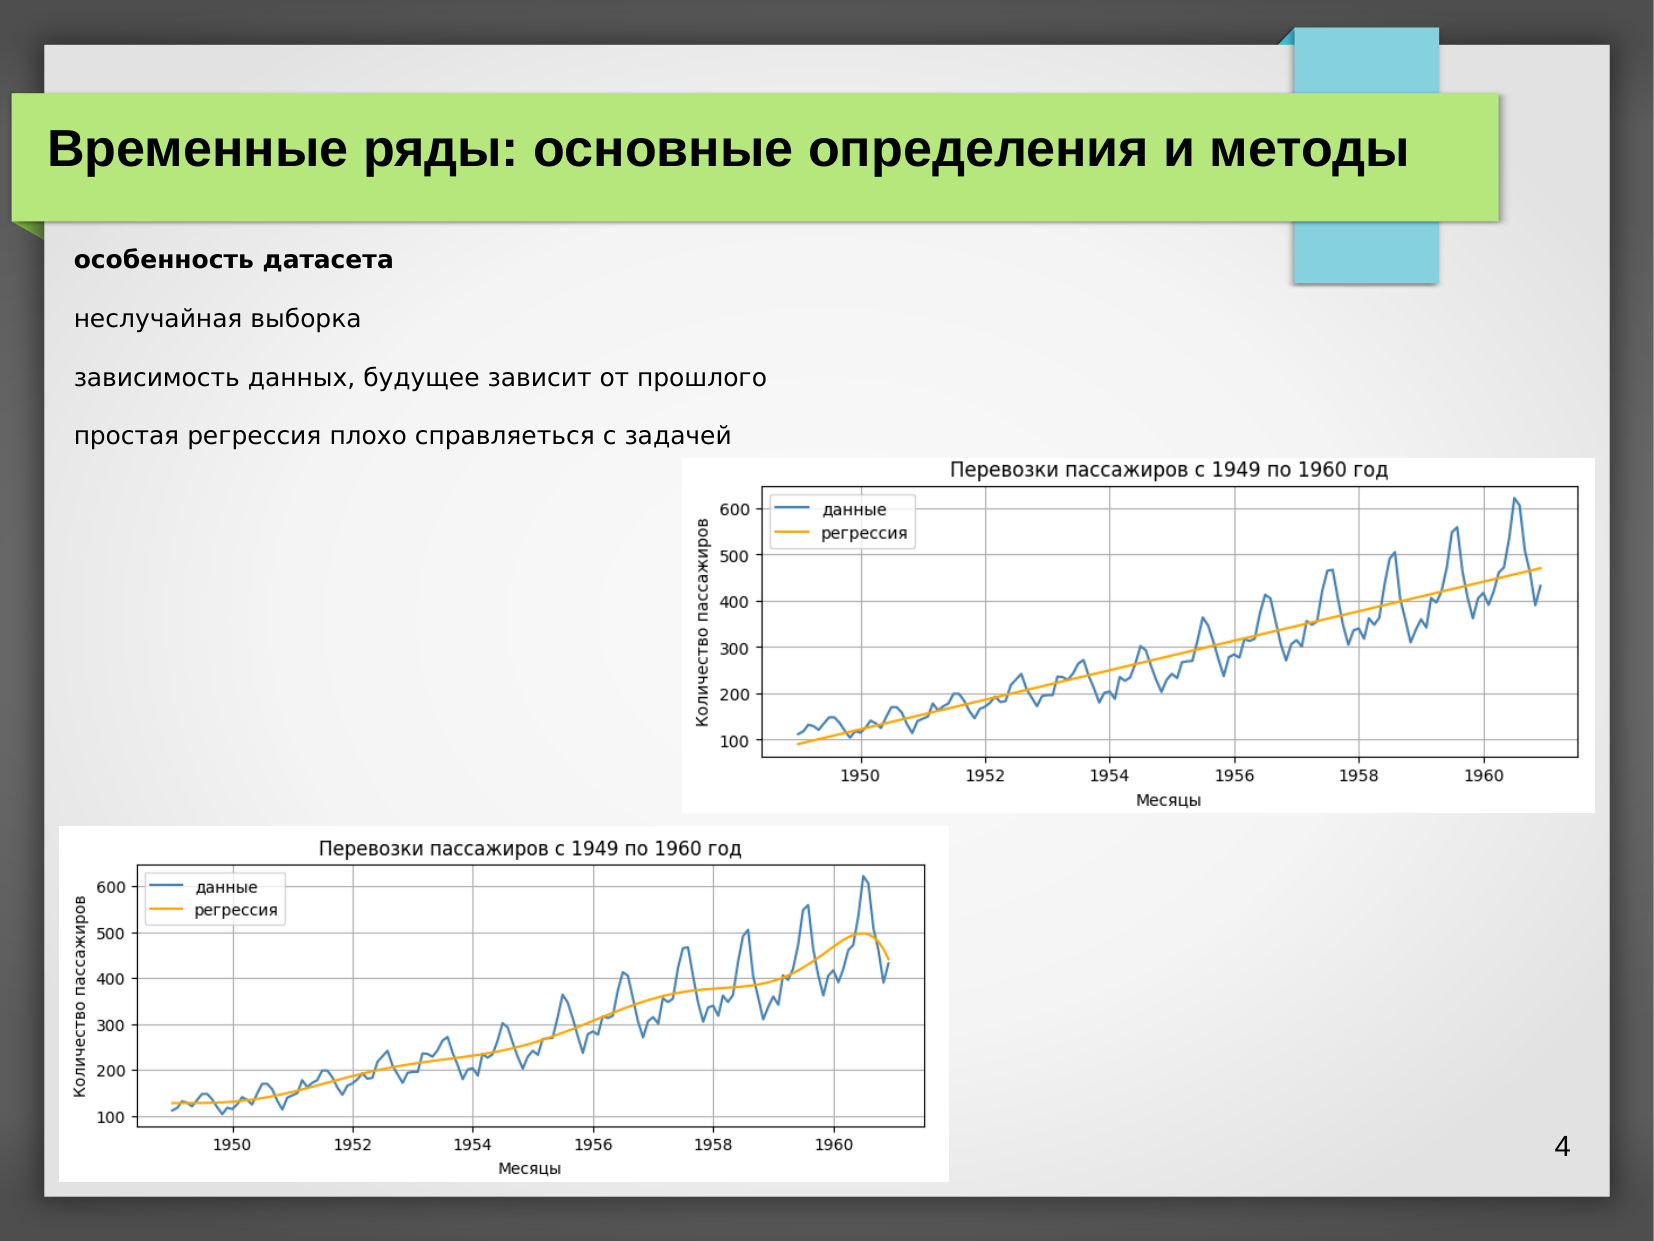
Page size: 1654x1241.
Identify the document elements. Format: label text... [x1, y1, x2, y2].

text_box особенность датасета неслучайная выборка зависимость данных, будущее зависит от прошлого простая регрессия плохо справляеться с задачей [59, 238, 1134, 459]
picture [0, 0, 1654, 1241]
title Временные ряды: основные определения и методы [47, 96, 1430, 201]
